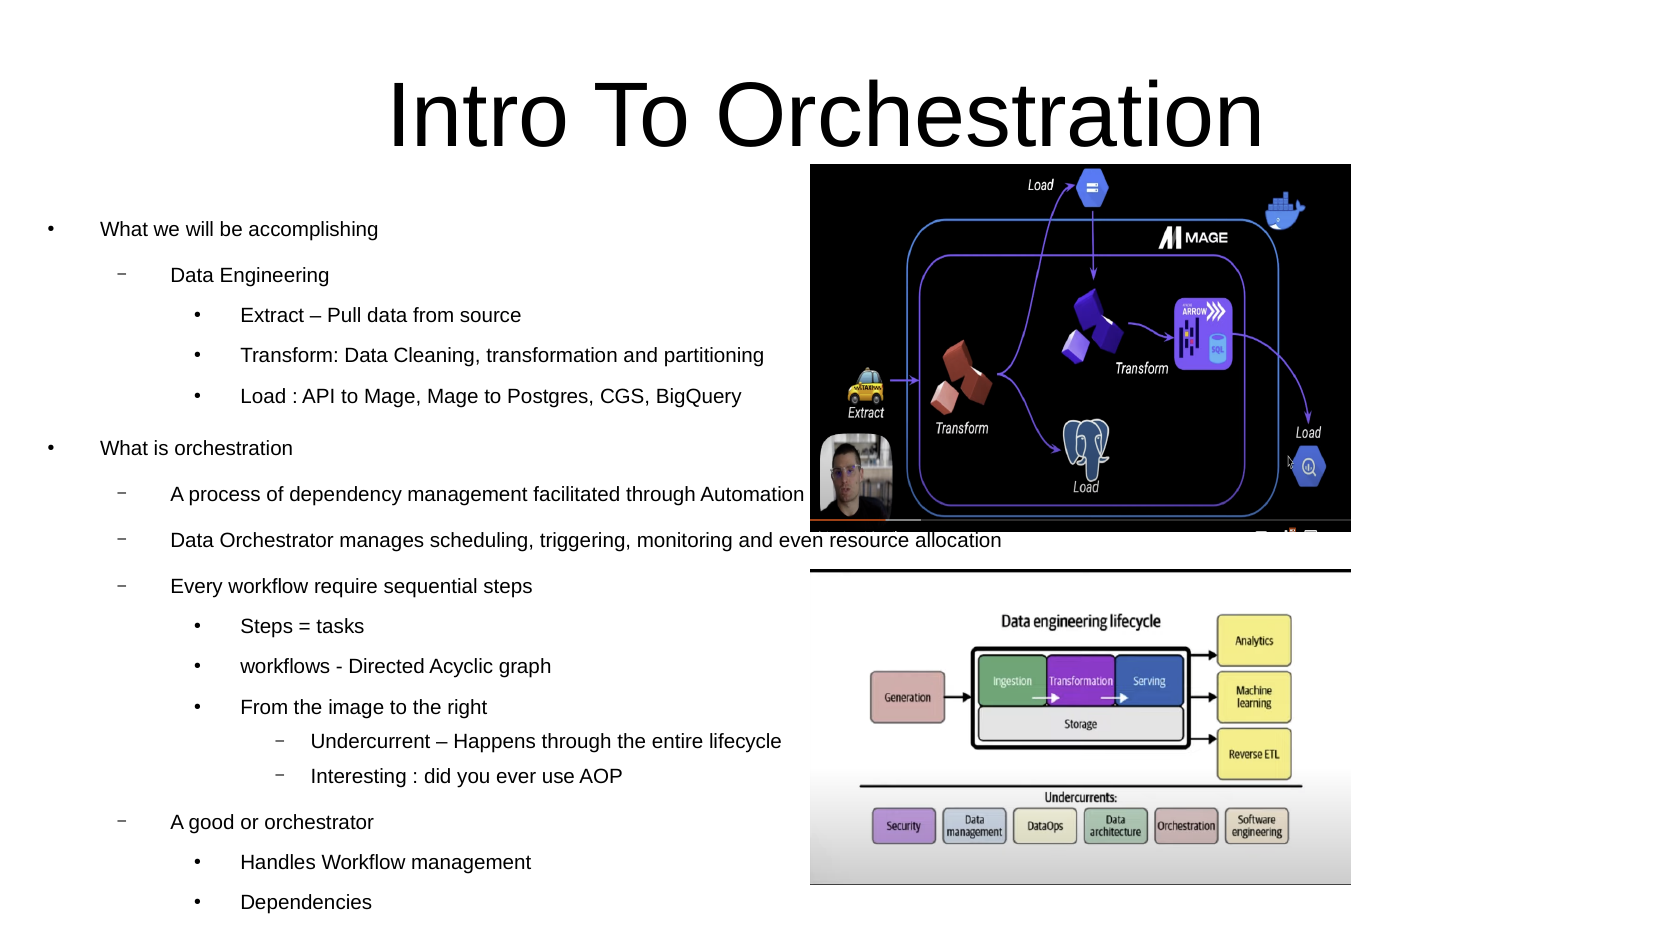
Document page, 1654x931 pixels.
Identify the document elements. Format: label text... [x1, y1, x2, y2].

picture [810, 164, 1351, 532]
picture [810, 569, 1351, 886]
list What we will be accomplishing Data Engineering Extract – Pull data from source Transform: Data Cleaning, transformation and partitioning Load : API to Mage, Mage to Postgres, CGS, BigQuery What is orchestration A process of dependency management facilitated through Automation Data Orchestrator manages scheduling, triggering, monitoring and even resource allocation Every workflow require sequential steps Steps = tasks workflows - Directed Acyclic graph From the image to the right Undercurrent – Happens through the entire lifecycle Interesting : did you ever use AOP A good or orchestrator Handles Workflow management Dependencies [30, 217, 1571, 916]
title Intro To Orchestration [82, 37, 1571, 193]
